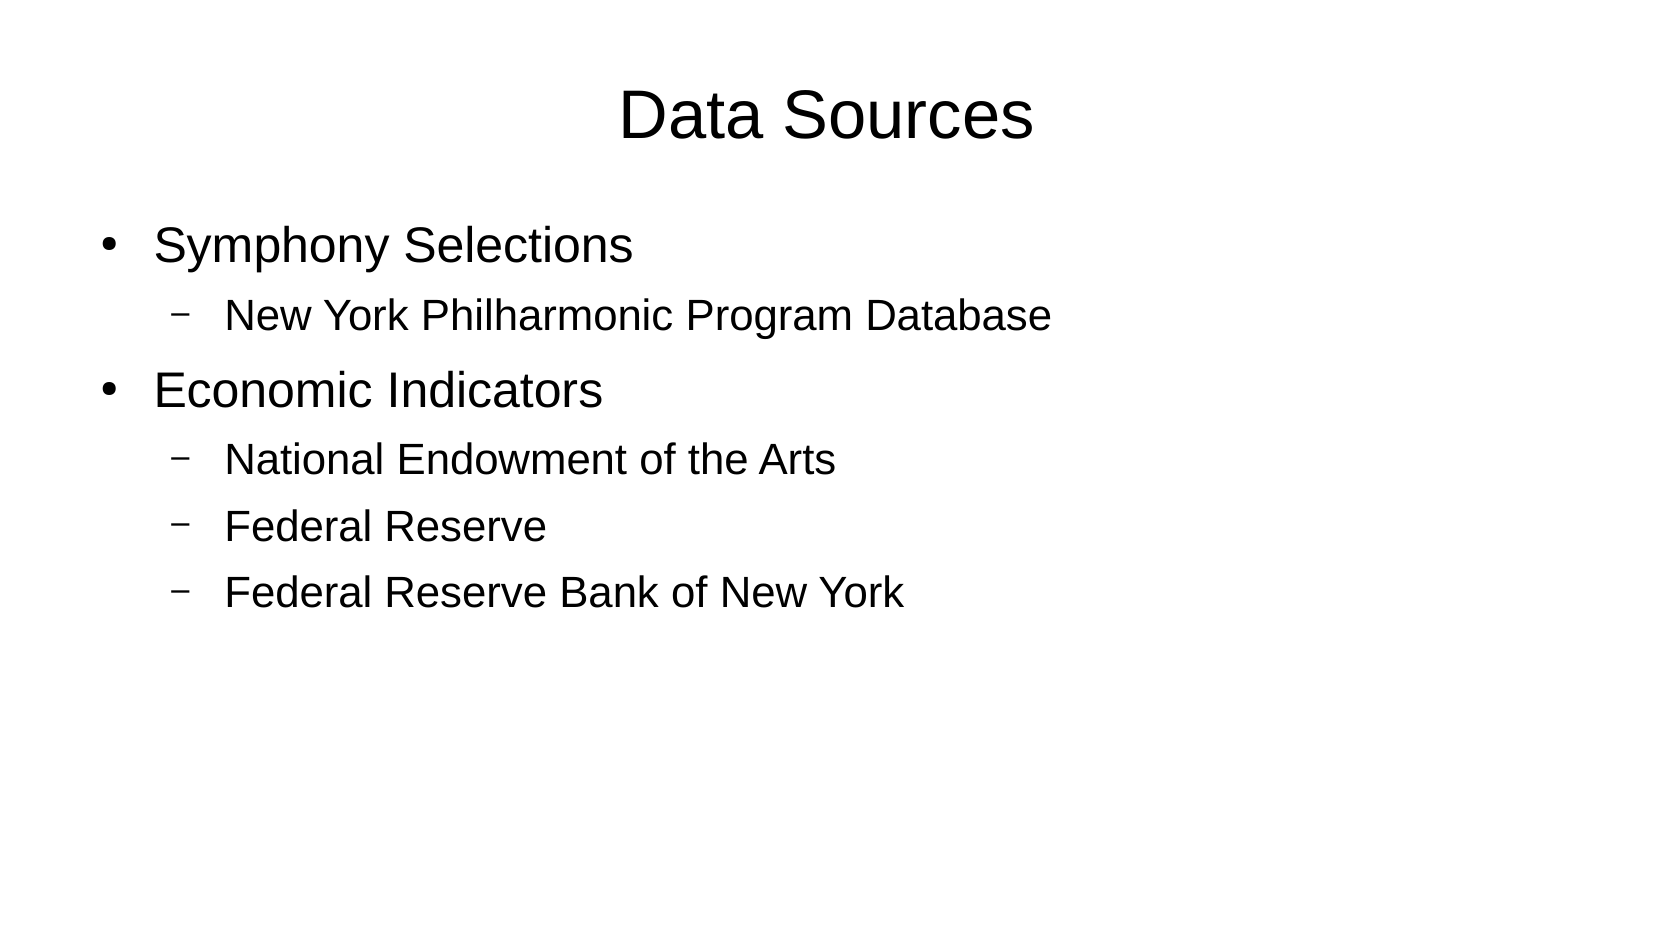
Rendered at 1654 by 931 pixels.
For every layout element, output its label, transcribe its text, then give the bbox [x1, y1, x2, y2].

list Symphony Selections New York Philharmonic Program Database Economic Indicators National Endowment of the Arts Federal Reserve Federal Reserve Bank of New York [82, 217, 1571, 758]
title Data Sources [82, 37, 1571, 193]
